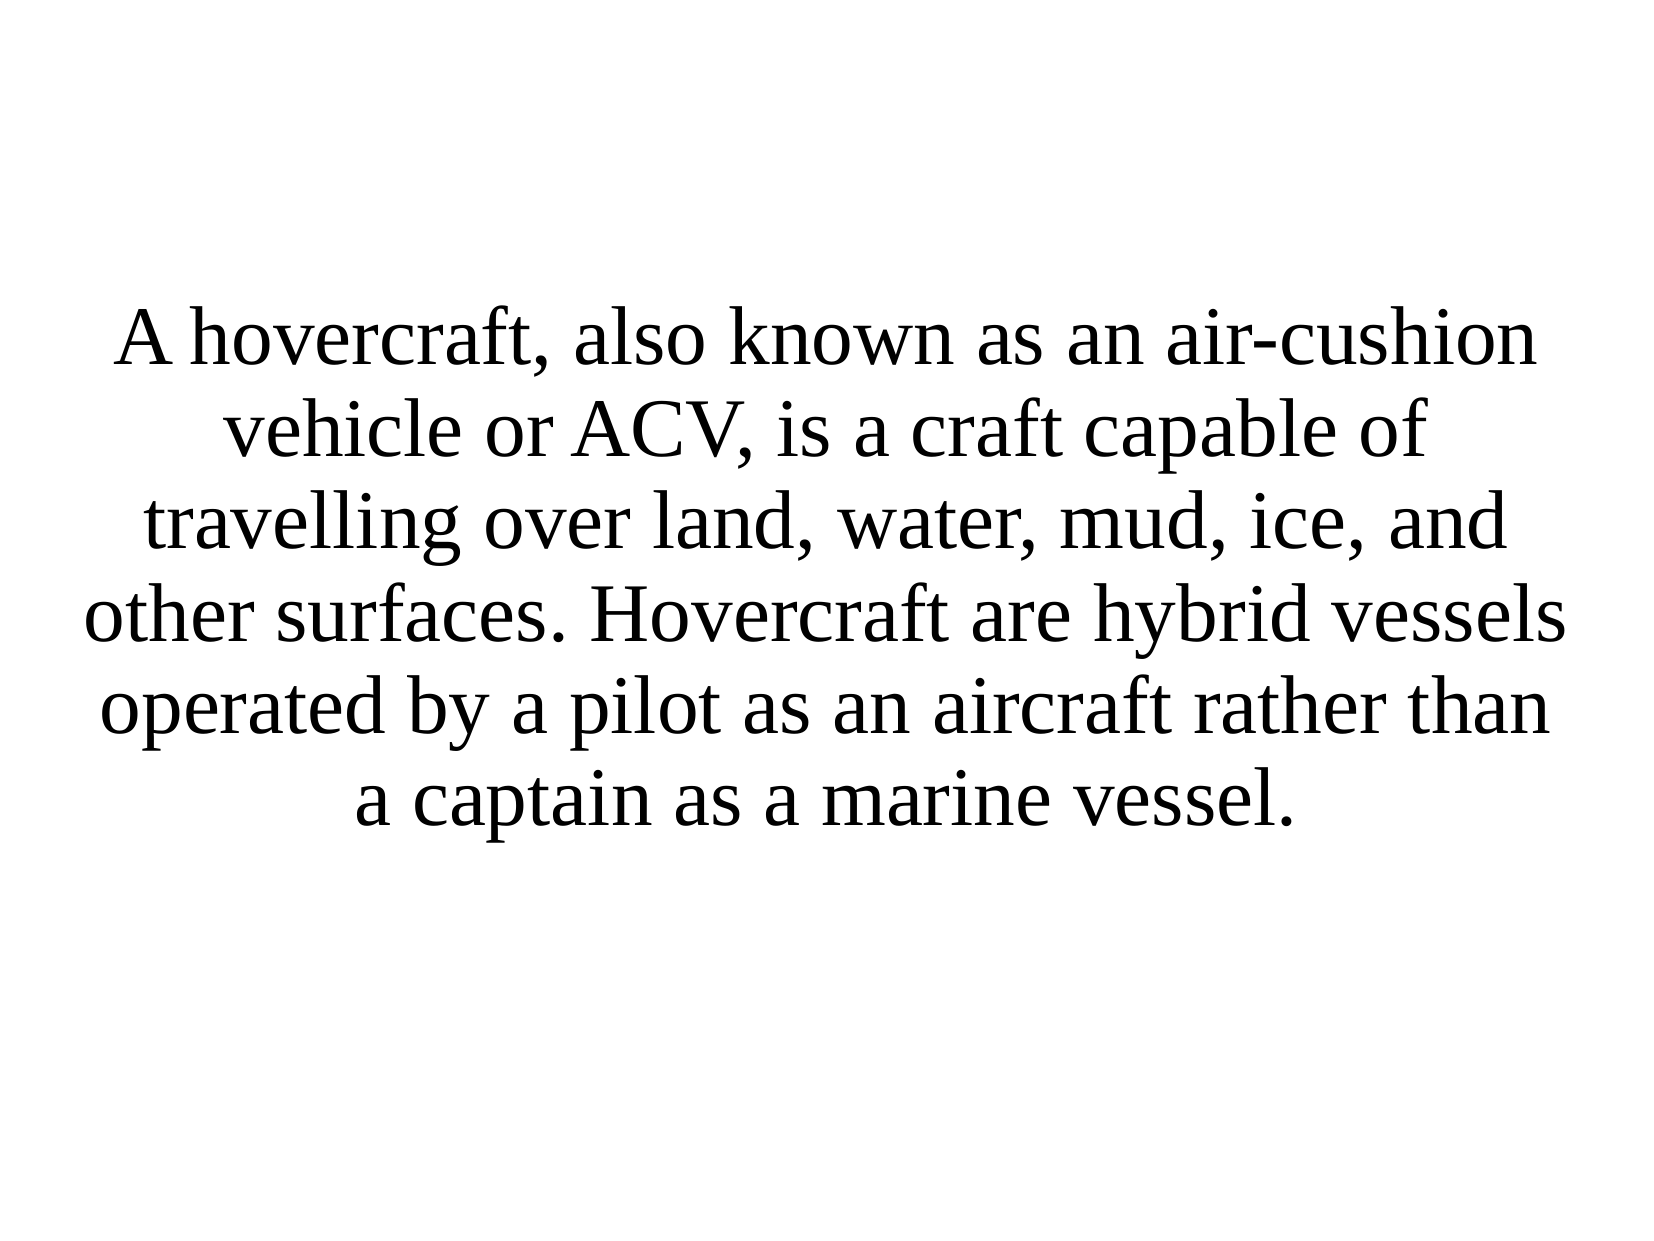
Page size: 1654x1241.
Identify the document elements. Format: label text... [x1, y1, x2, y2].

list A hovercraft, also known as an air-cushion vehicle or ACV, is a craft capable of travelling over land, water, mud, ice, and other surfaces. Hovercraft are hybrid vessels operated by a pilot as an aircraft rather than a captain as a marine vessel. [82, 290, 1571, 1010]
